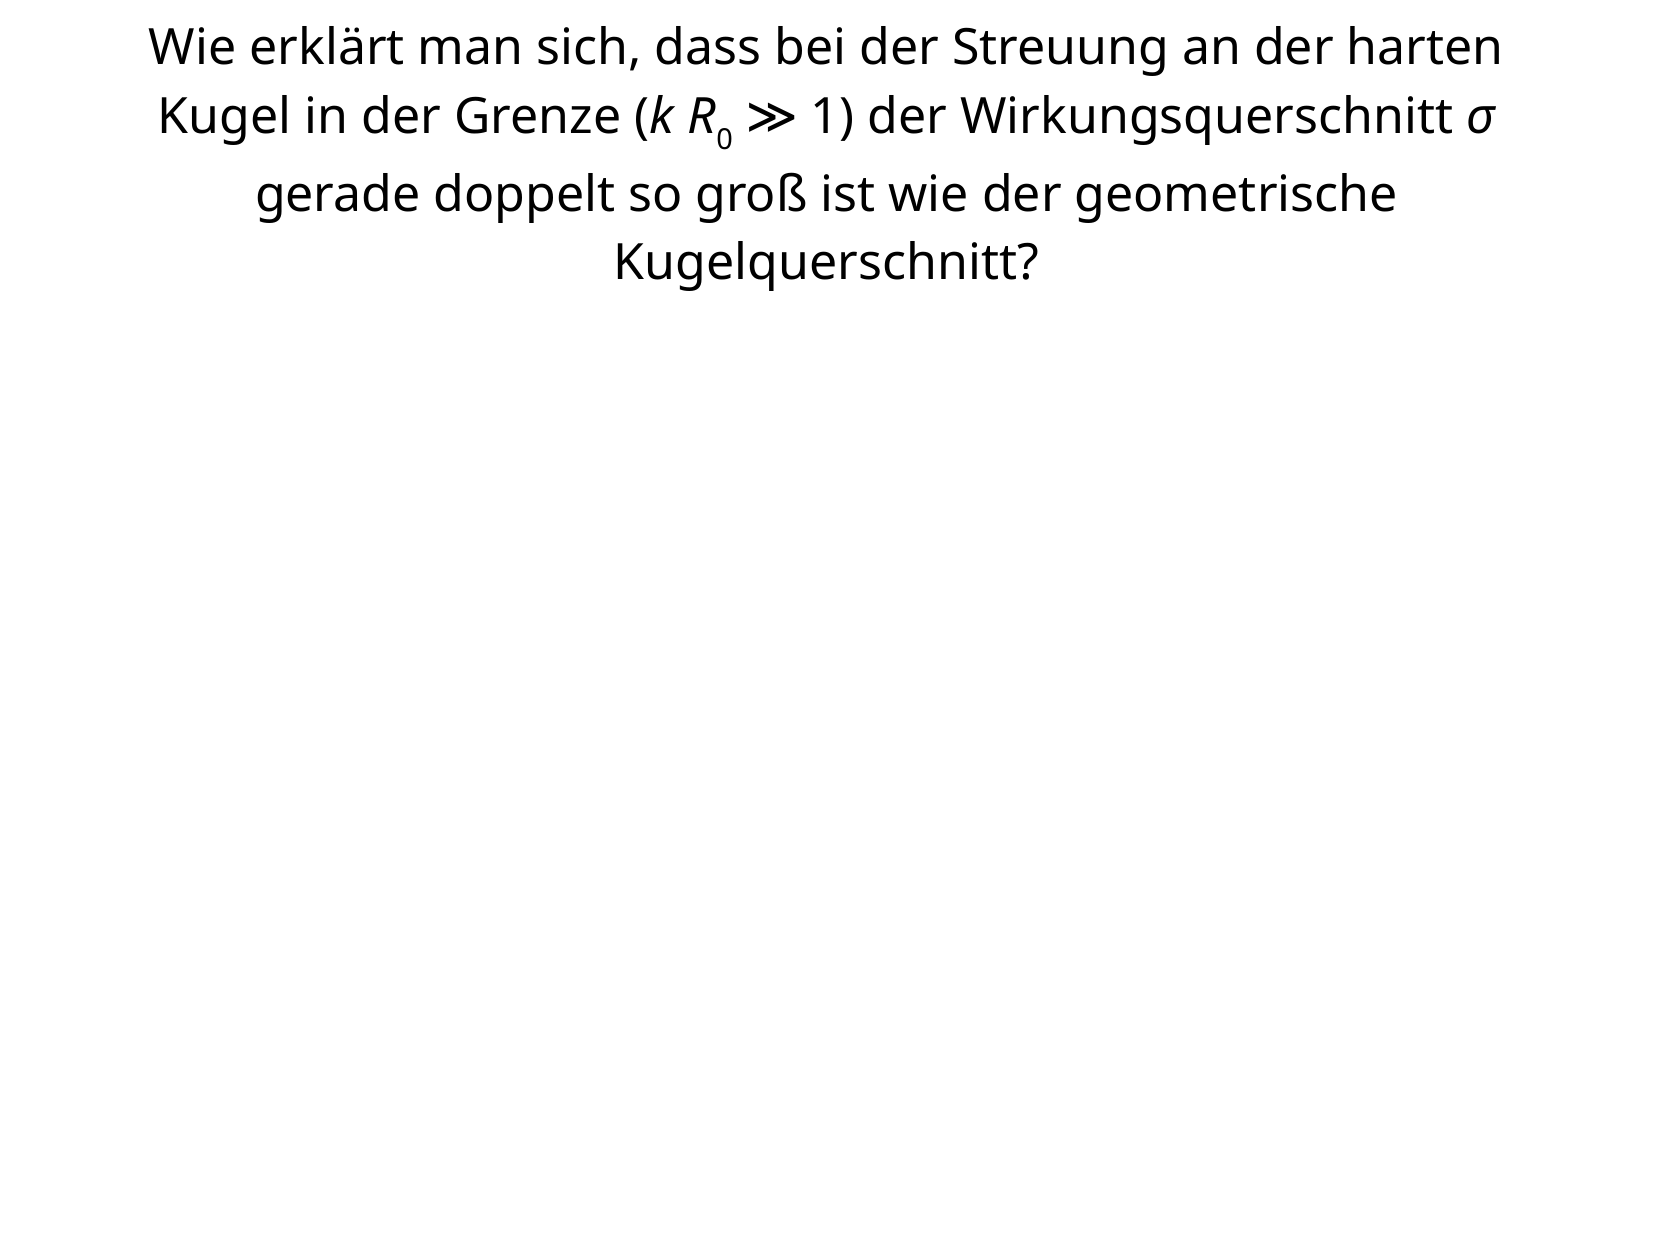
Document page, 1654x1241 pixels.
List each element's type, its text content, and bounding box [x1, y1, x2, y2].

title Wie erklärt man sich, dass bei der Streuung an der harten Kugel in der Grenze (k R0 ≫ 1) der Wirkungsquerschnitt σ gerade doppelt so groß ist wie der geometrische Kugelquerschnitt? [82, 48, 1571, 258]
